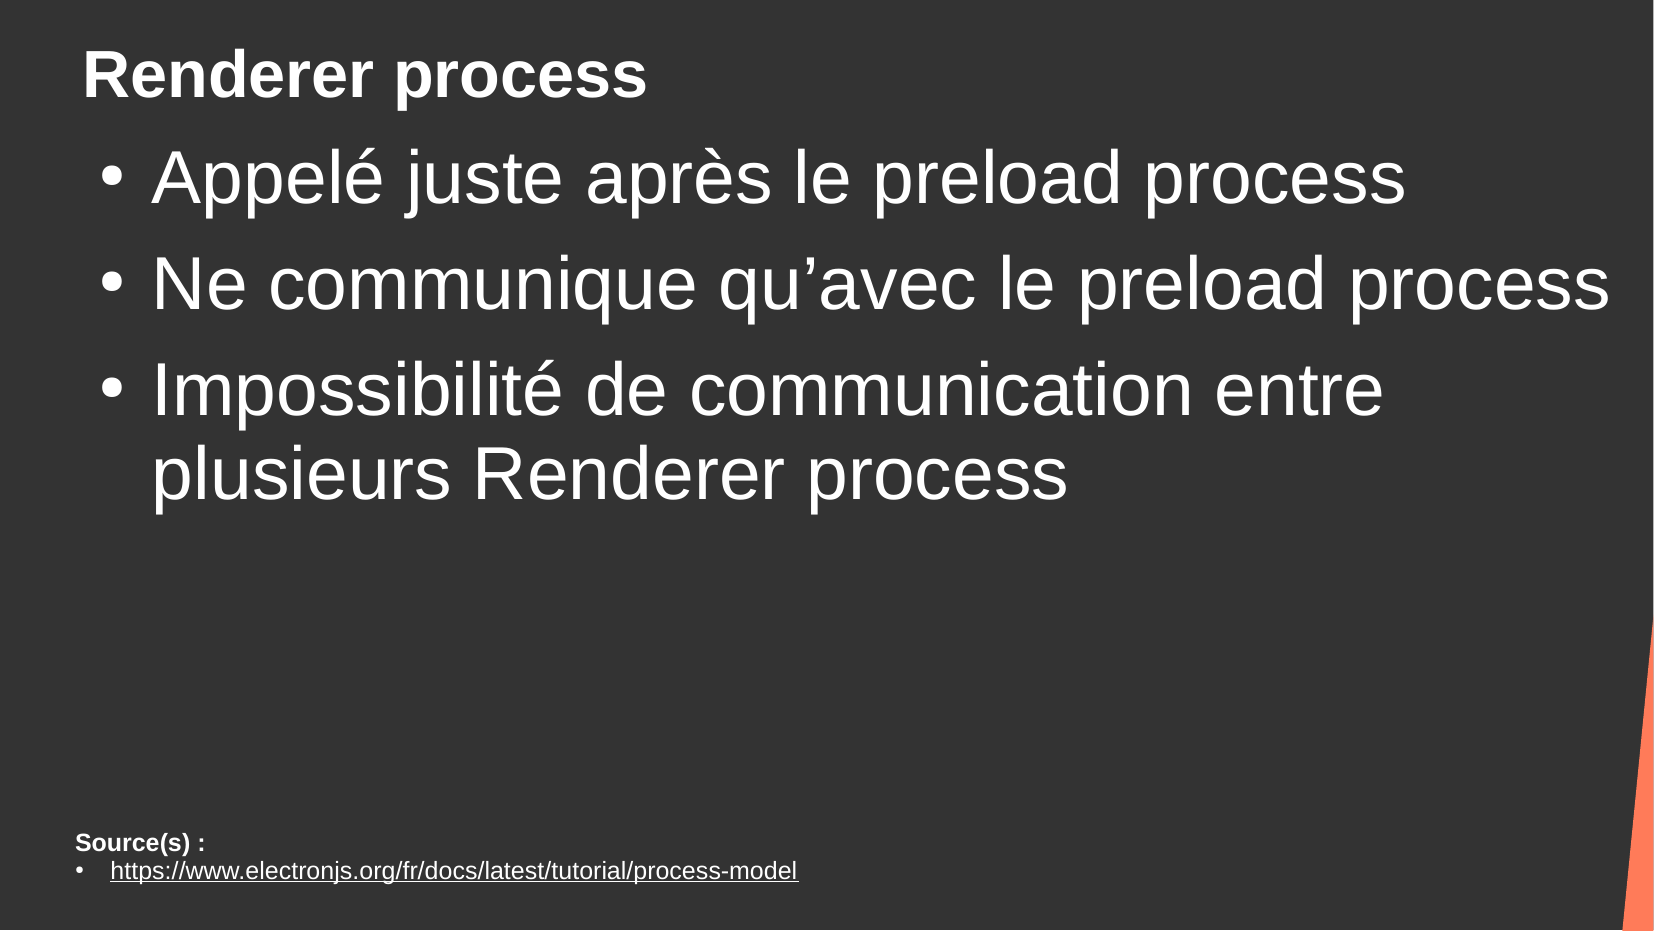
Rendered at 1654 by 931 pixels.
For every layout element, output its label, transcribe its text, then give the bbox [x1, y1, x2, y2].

title Renderer process [82, 37, 1571, 112]
text_box Source(s) : https://www.electronjs.org/fr/docs/latest/tutorial/process-model [60, 821, 1546, 931]
list Appelé juste après le preload process Ne communique qu’avec le preload process Impossibilité de communication entre plusieurs Renderer process [80, 135, 1619, 721]
text_box [1622, 609, 1654, 931]
